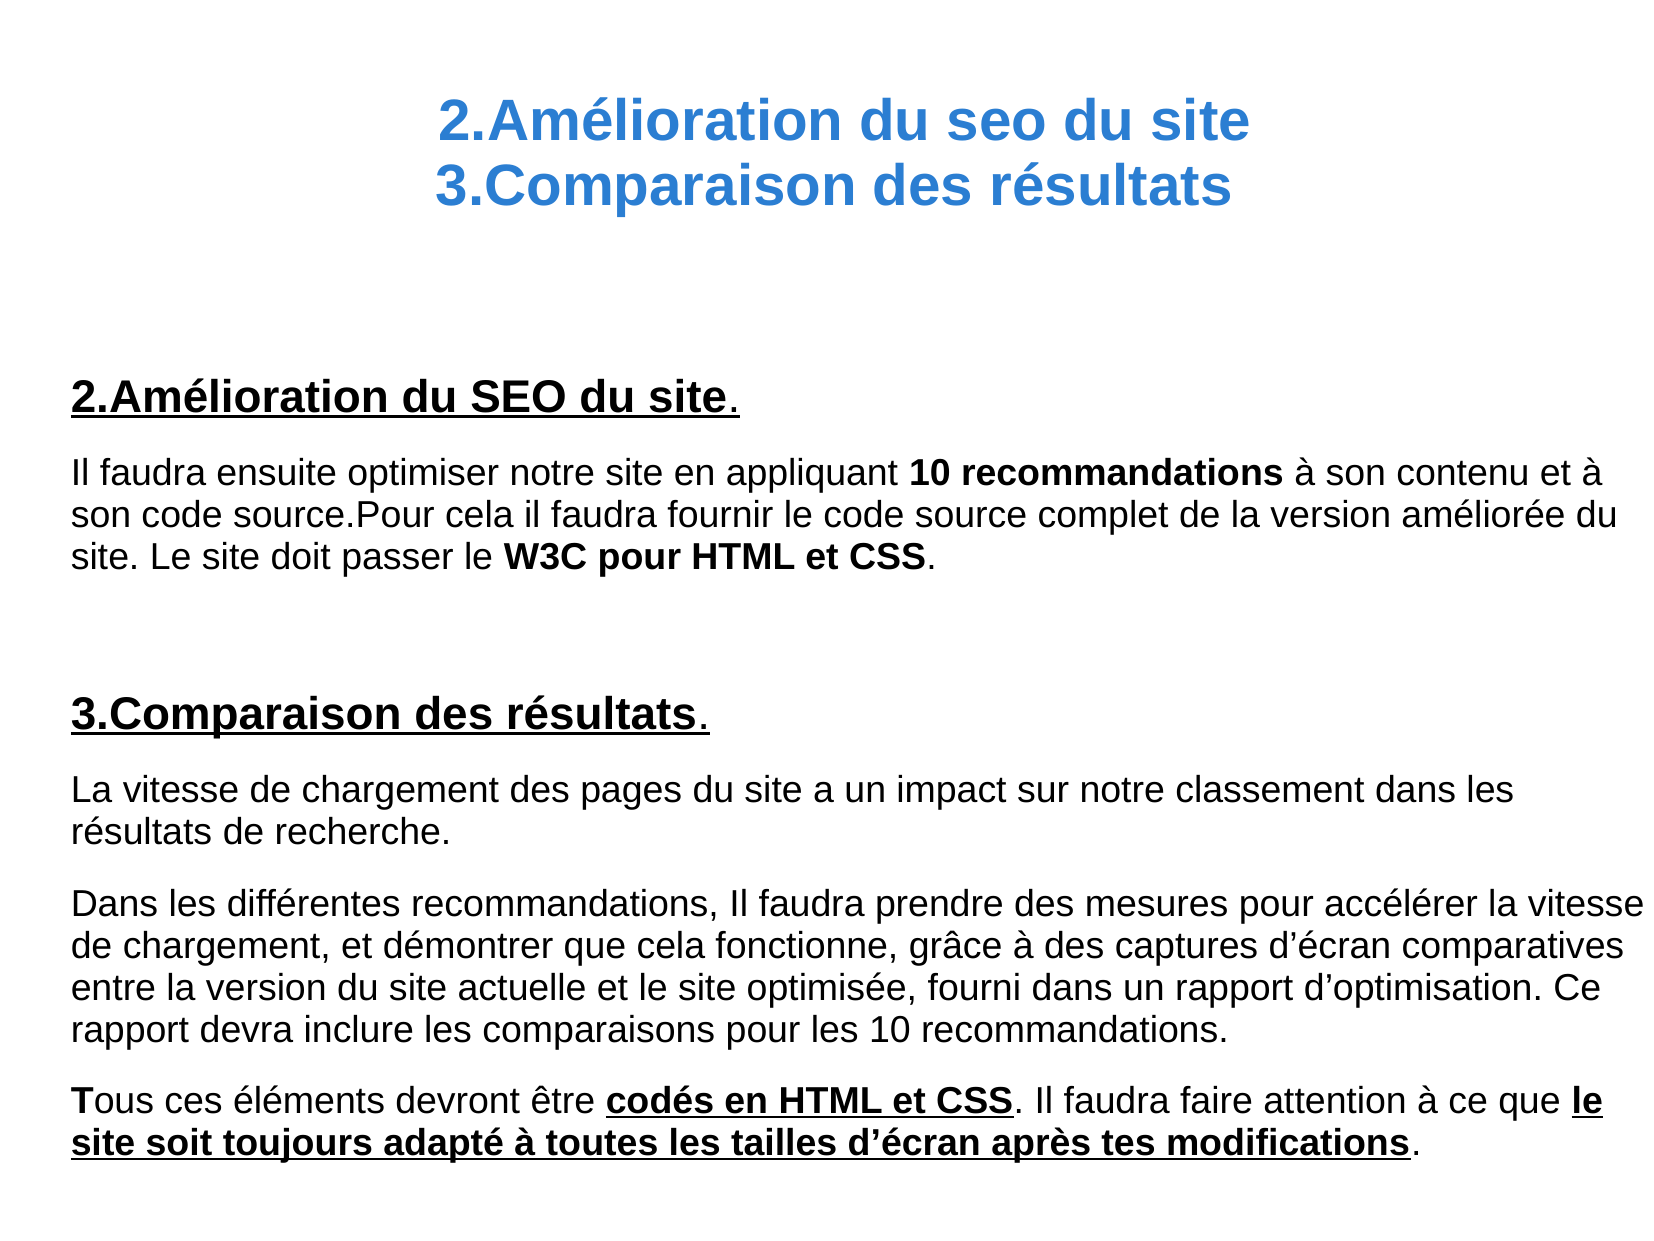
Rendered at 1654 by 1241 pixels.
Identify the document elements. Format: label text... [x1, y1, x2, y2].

title 2.Amélioration du seo du site 3.Comparaison des résultats [82, 49, 1571, 257]
list 2.Amélioration du SEO du site. Il faudra ensuite optimiser notre site en appliquant 10 recommandations à son contenu et à son code source.Pour cela il faudra fournir le code source complet de la version améliorée du site. Le site doit passer le W3C pour HTML et CSS. 3.Comparaison des résultats. La vitesse de chargement des pages du site a un impact sur notre classement dans les résultats de recherche. Dans les différentes recommandations, Il faudra prendre des mesures pour accélérer la vitesse de chargement, et démontrer que cela fonctionne, grâce à des captures d’écran comparatives entre la version du site actuelle et le site optimisée, fourni dans un rapport d’optimisation. Ce rapport devra inclure les comparaisons pour les 10 recommandations. Tous ces éléments devront être codés en HTML et CSS. Il faudra faire attention à ce que le site soit toujours adapté à toutes les tailles d’écran après tes modifications. [0, 290, 1654, 1228]
